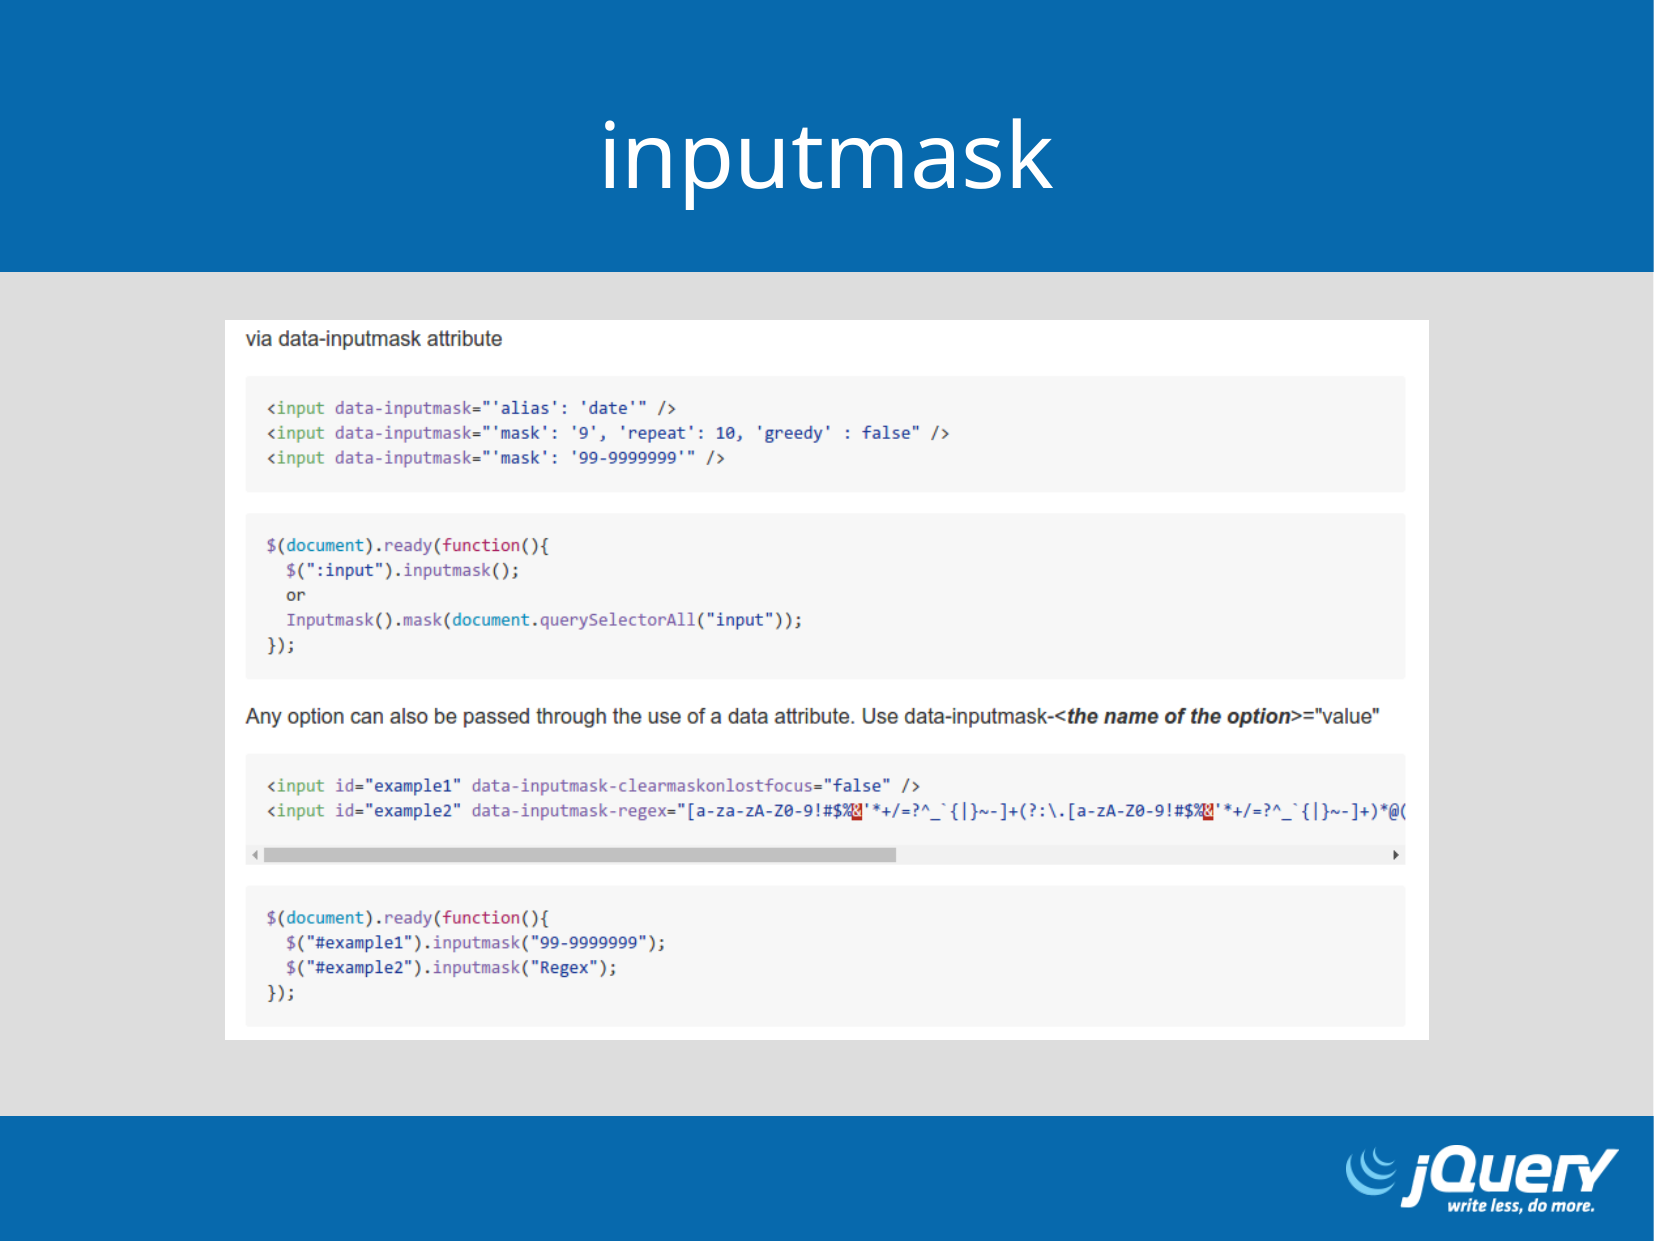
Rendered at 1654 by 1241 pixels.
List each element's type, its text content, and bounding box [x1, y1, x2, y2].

title inputmask [82, 49, 1571, 257]
picture [0, 1116, 1654, 1241]
picture [0, 0, 1654, 272]
picture [225, 320, 1429, 1040]
